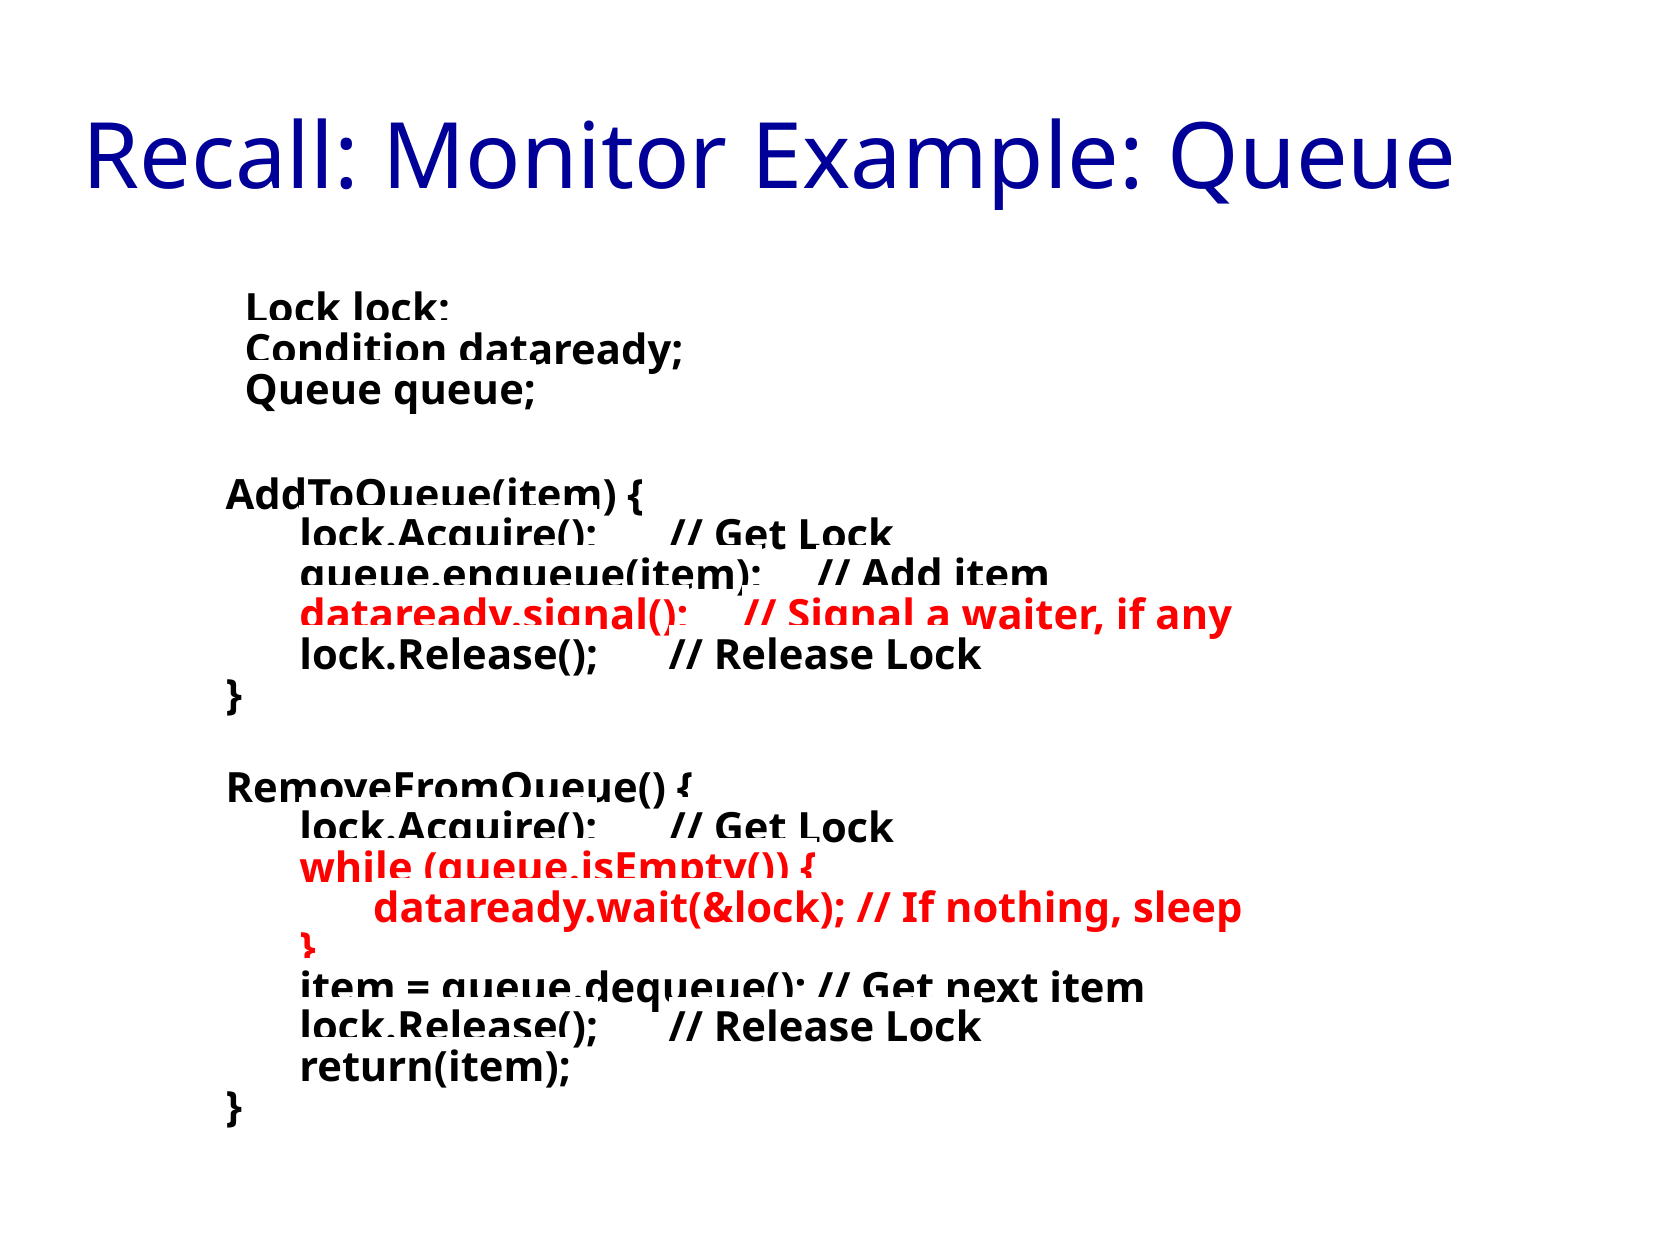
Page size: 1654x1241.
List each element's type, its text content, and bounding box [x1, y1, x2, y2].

list Lock lock; Condition dataready; Queue queue; AddToQueue(item) { lock.Acquire(); // Get Lock queue.enqueue(item); // Add item dataready.signal(); // Signal a waiter, if any lock.Release(); // Release Lock } RemoveFromQueue() { lock.Acquire(); // Get Lock while (queue.isEmpty()) { dataready.wait(&lock); // If nothing, sleep } item = queue.dequeue(); // Get next item lock.Release(); // Release Lock return(item); } [90, 277, 1490, 1216]
title Recall: Monitor Example: Queue [82, 49, 1571, 257]
